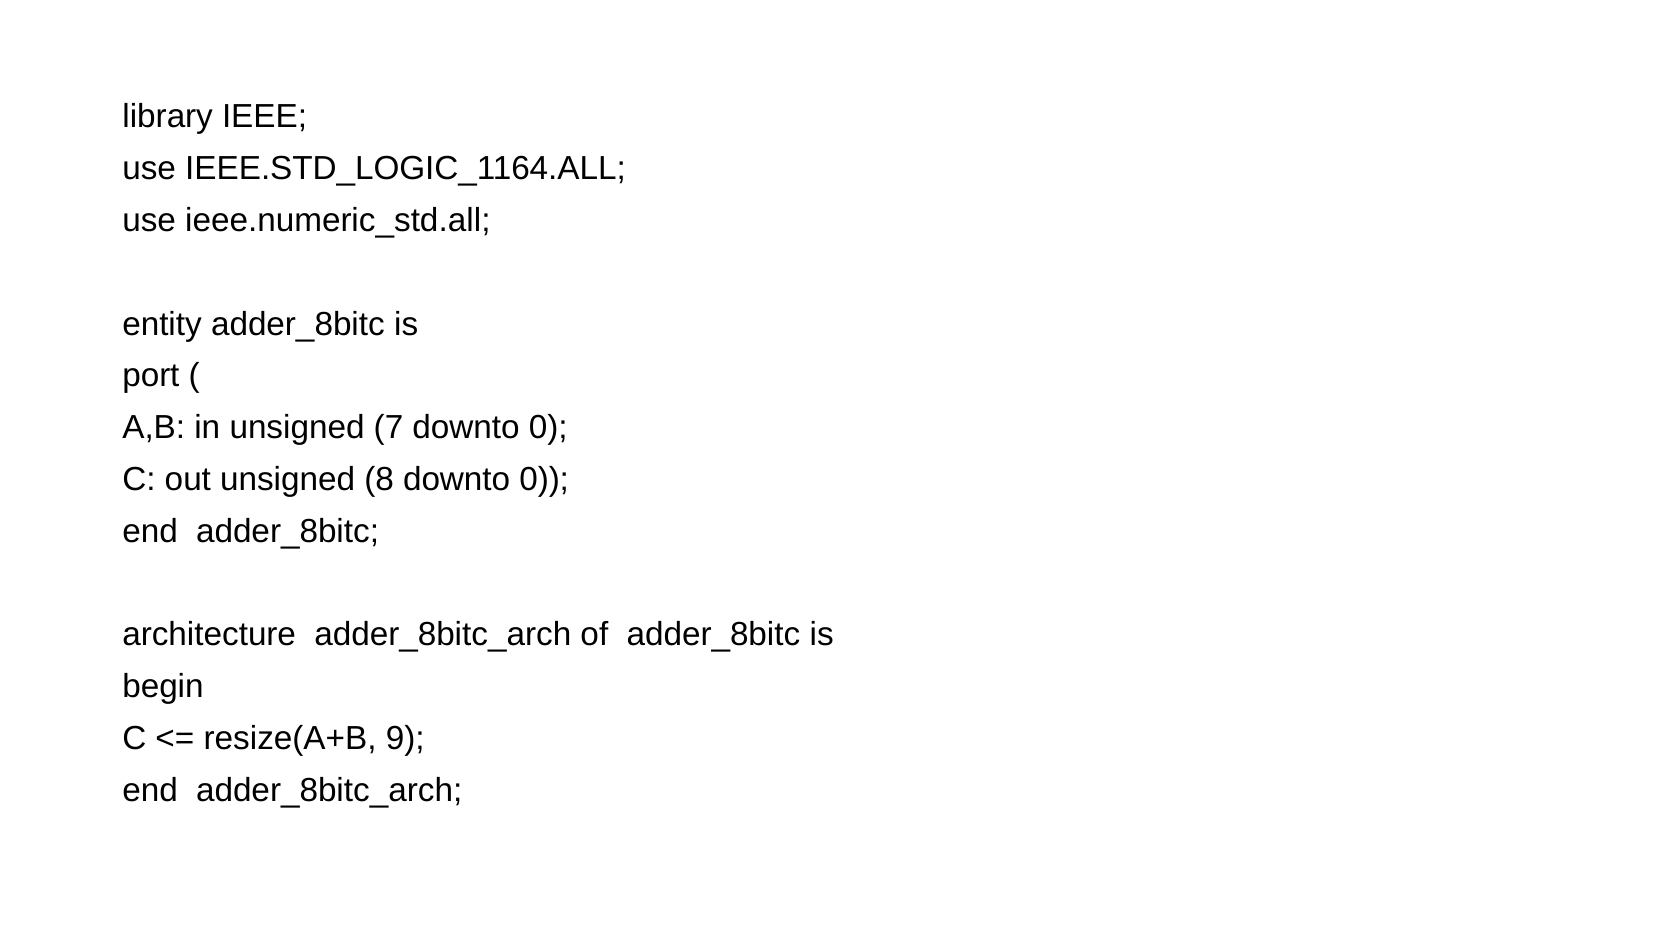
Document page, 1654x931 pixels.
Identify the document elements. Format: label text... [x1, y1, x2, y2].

list library IEEE; use IEEE.STD_LOGIC_1164.ALL; use ieee.numeric_std.all; entity adder_8bitc is port ( A,B: in unsigned (7 downto 0); C: out unsigned (8 downto 0)); end adder_8bitc; architecture adder_8bitc_arch of adder_8bitc is begin C <= resize(A+B, 9); end adder_8bitc_arch; [86, 97, 1576, 811]
